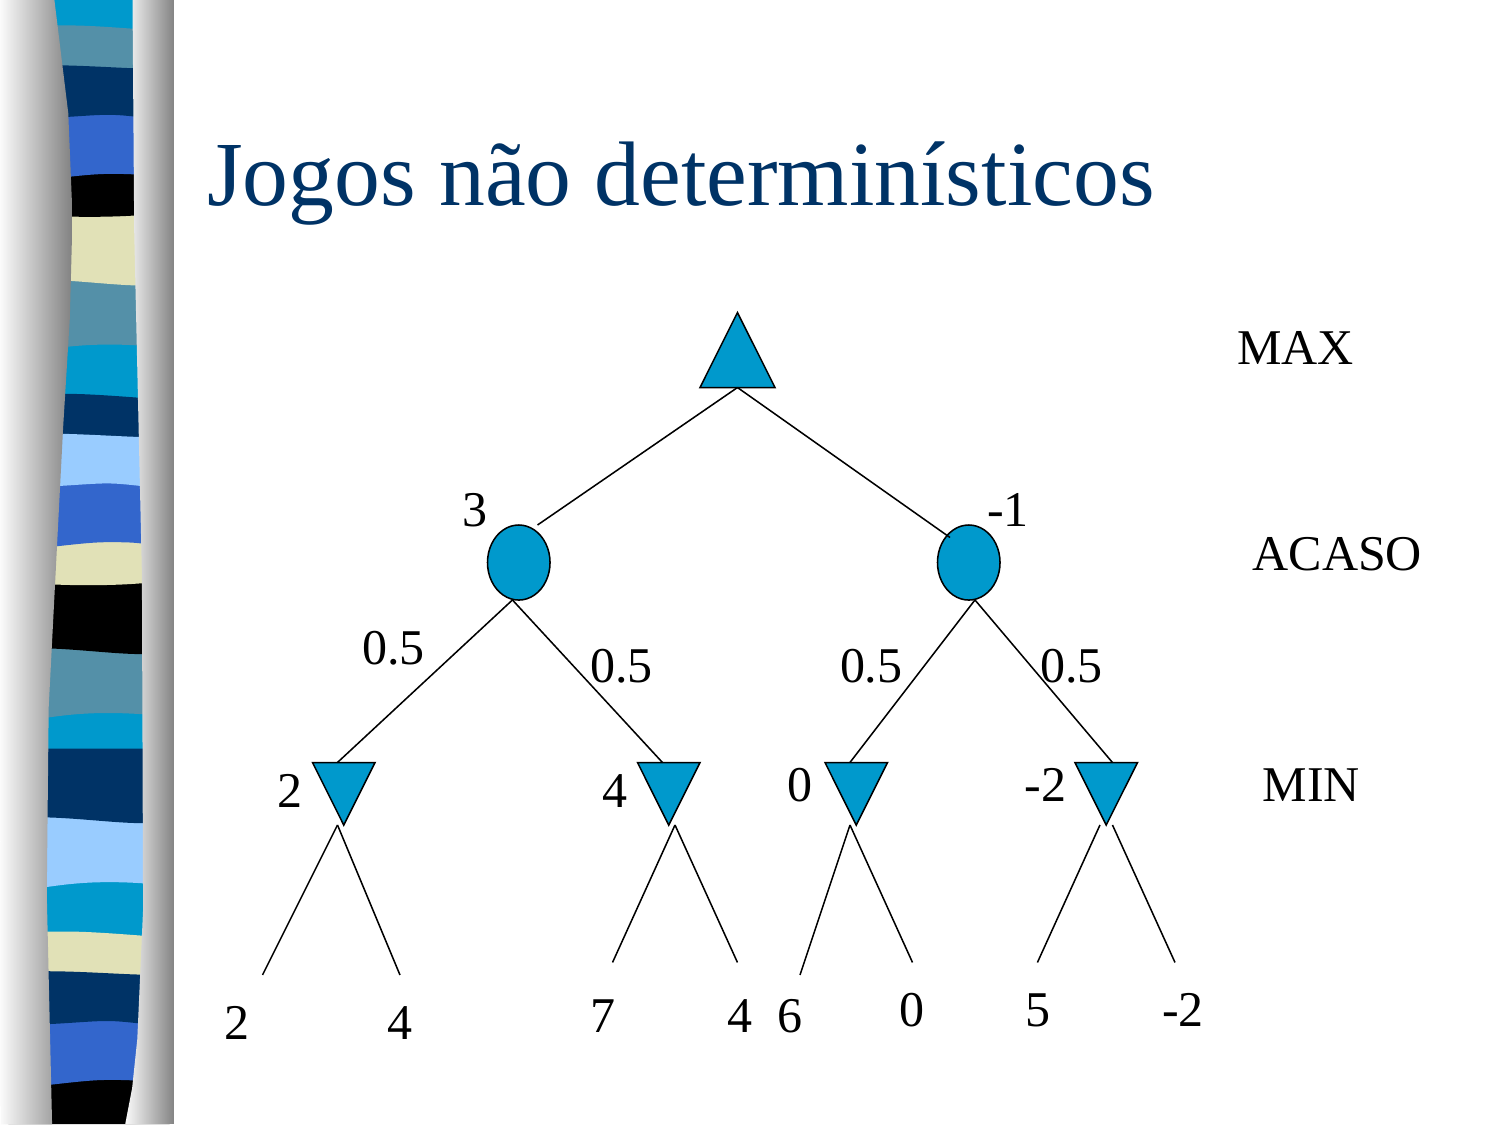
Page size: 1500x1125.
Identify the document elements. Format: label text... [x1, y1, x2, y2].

text_box [828, 762, 888, 826]
text_box 2 [210, 981, 265, 1058]
text_box 3 [447, 469, 503, 545]
text_box 0.5 [347, 606, 440, 683]
text_box [699, 312, 776, 388]
text_box [937, 525, 1001, 601]
text_box 6 [762, 974, 818, 1051]
title Jogos não determinísticos [192, 74, 1468, 263]
text_box MAX [1222, 306, 1370, 383]
text_box 0.5 [825, 624, 918, 701]
text_box MIN [1247, 744, 1375, 820]
text_box 5 [1010, 969, 1065, 1045]
text_box [318, 762, 376, 826]
text_box ACASO [1238, 512, 1437, 588]
text_box [643, 762, 701, 826]
text_box 0.5 [575, 624, 668, 701]
text_box 7 [575, 974, 630, 1051]
text_box [487, 525, 551, 601]
text_box 4 [372, 981, 428, 1058]
text_box -2 [1010, 744, 1082, 820]
text_box -2 [1147, 969, 1220, 1045]
text_box 0 [885, 969, 940, 1045]
text_box 4 [712, 974, 762, 1051]
text_box 0.5 [1025, 624, 1118, 701]
text_box [1082, 762, 1138, 826]
text_box 0 [772, 744, 828, 820]
text_box 4 [587, 749, 643, 826]
text_box -1 [972, 469, 1045, 545]
text_box 2 [262, 749, 318, 826]
